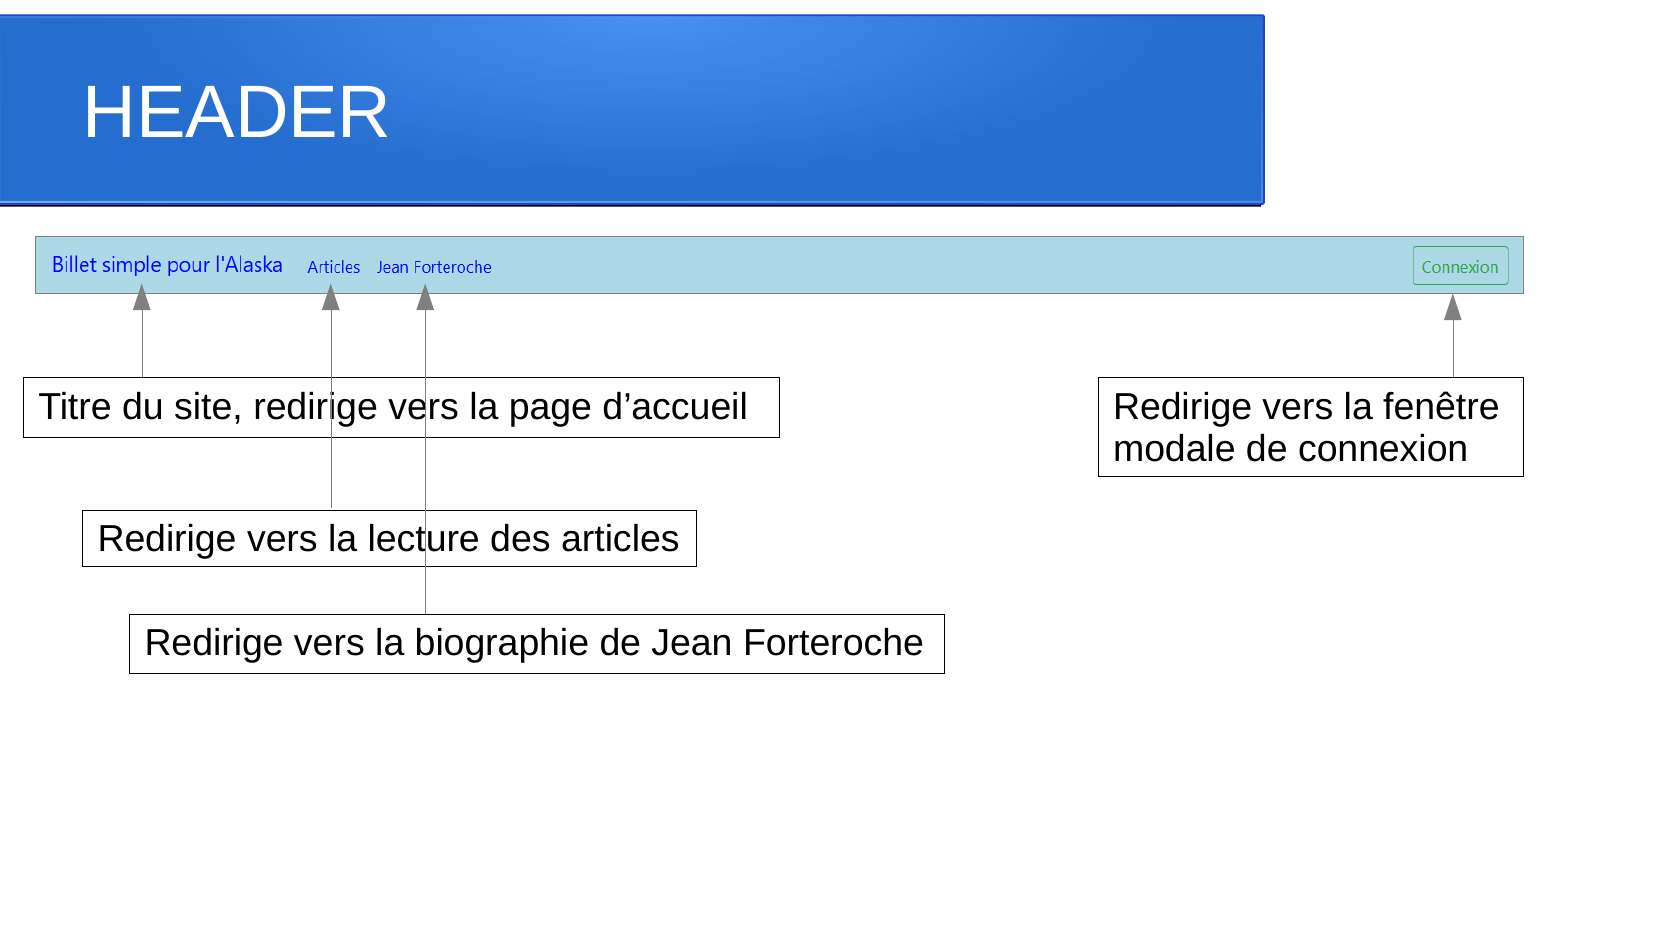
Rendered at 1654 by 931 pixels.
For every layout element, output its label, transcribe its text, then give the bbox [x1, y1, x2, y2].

text_box Titre du site, redirige vers la page d’accueil [426, 377, 780, 438]
title HEADER [82, 35, 1235, 189]
text_box Redirige vers la lecture des articles [426, 510, 697, 567]
picture [35, 236, 1524, 294]
text_box Redirige vers la fenêtre modale de connexion [1098, 377, 1524, 477]
text_box Redirige vers la biographie de Jean Forteroche [129, 614, 945, 674]
text_box Titre du site, redirige vers la page d’accueil [23, 377, 331, 438]
text_box Redirige vers la lecture des articles [82, 510, 425, 567]
text_box Titre du site, redirige vers la page d’accueil [332, 377, 425, 438]
